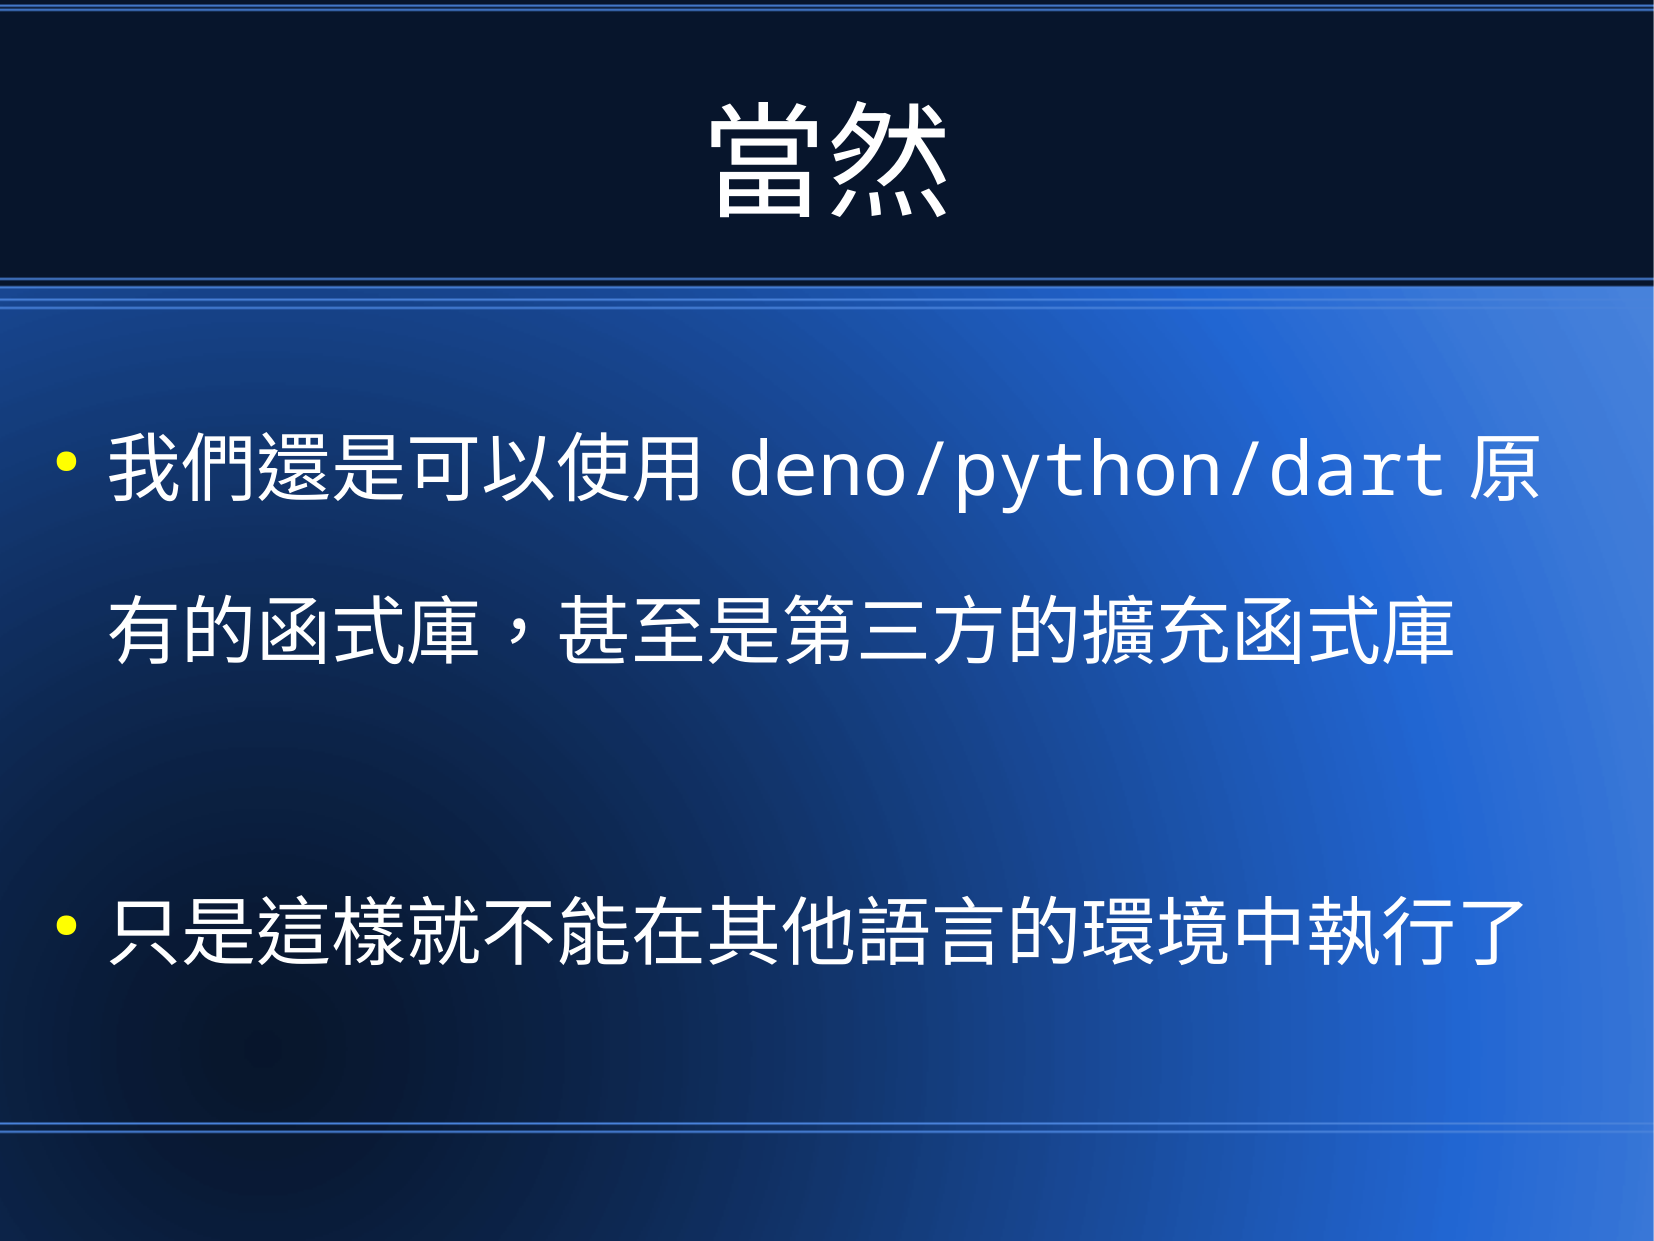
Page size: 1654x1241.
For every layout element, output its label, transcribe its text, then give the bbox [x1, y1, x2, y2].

picture [0, 0, 1654, 1241]
list 我們還是可以使用deno/python/dart原有的函式庫，甚至是第三方的擴充函式庫 只是這樣就不能在其他語言的環境中執行了 [35, 354, 1607, 1241]
title 當然 [82, 49, 1571, 257]
